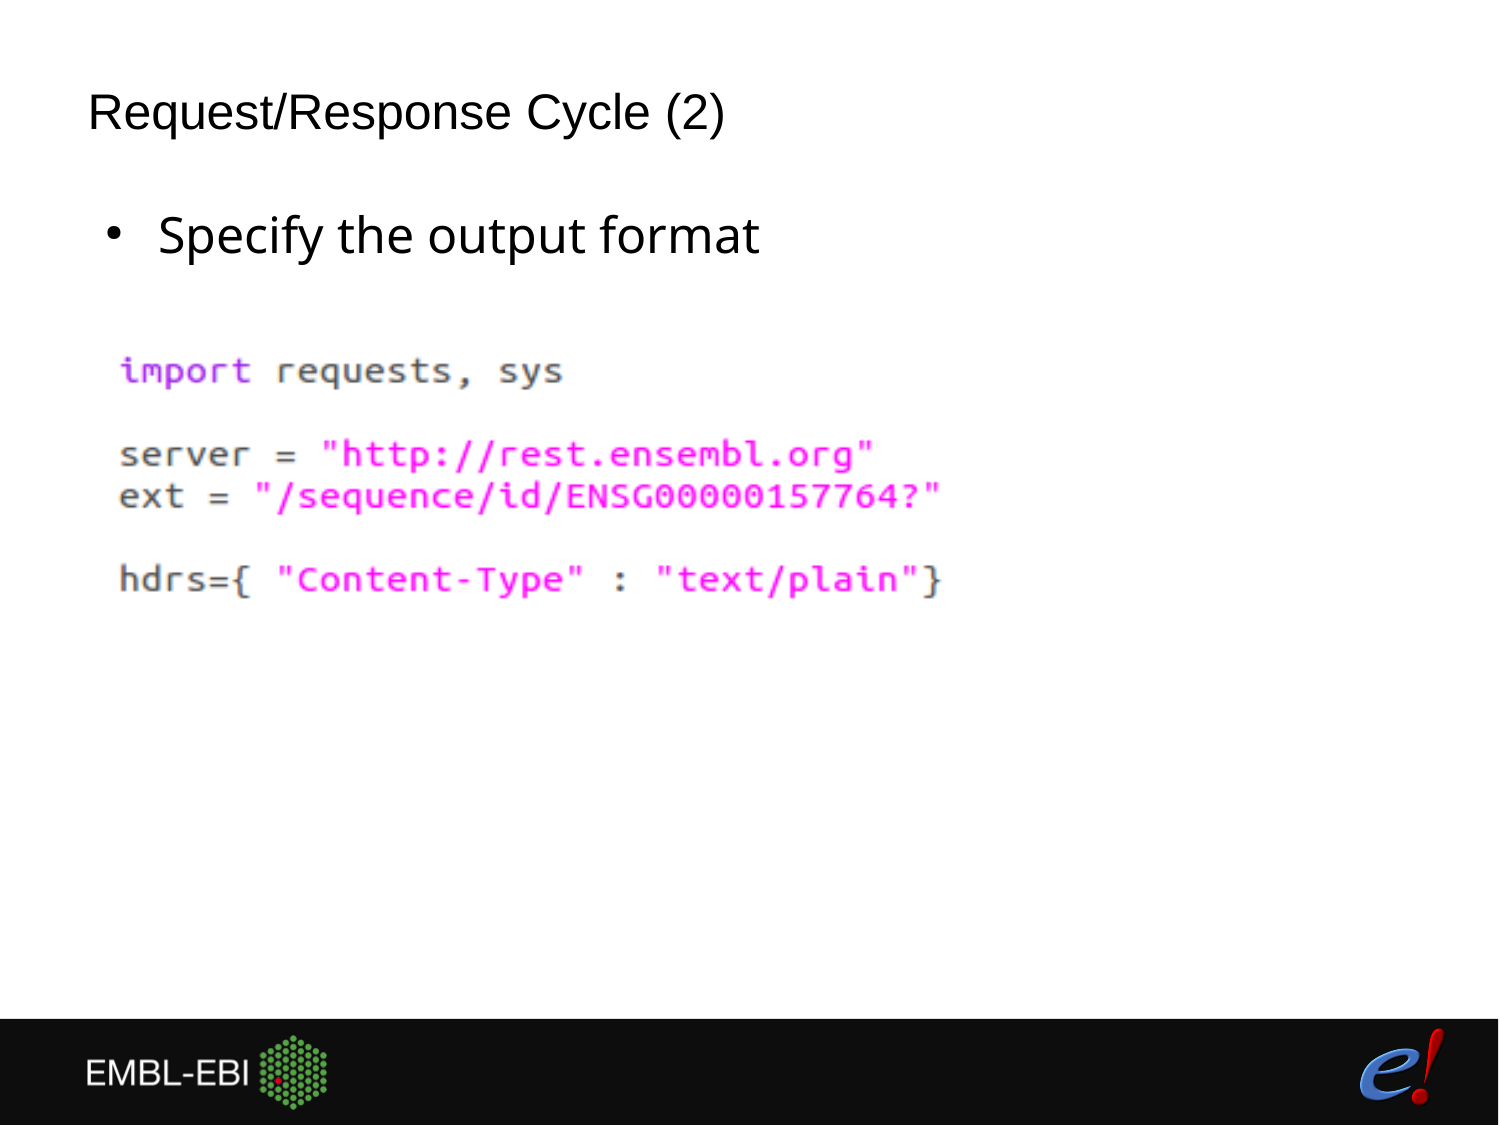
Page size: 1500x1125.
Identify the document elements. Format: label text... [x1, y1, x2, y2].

list Specify the output format [87, 200, 1425, 914]
title Request/Response Cycle (2) [87, 50, 1425, 175]
picture [87, 1035, 327, 1110]
picture [117, 353, 947, 608]
picture [1357, 1026, 1448, 1112]
